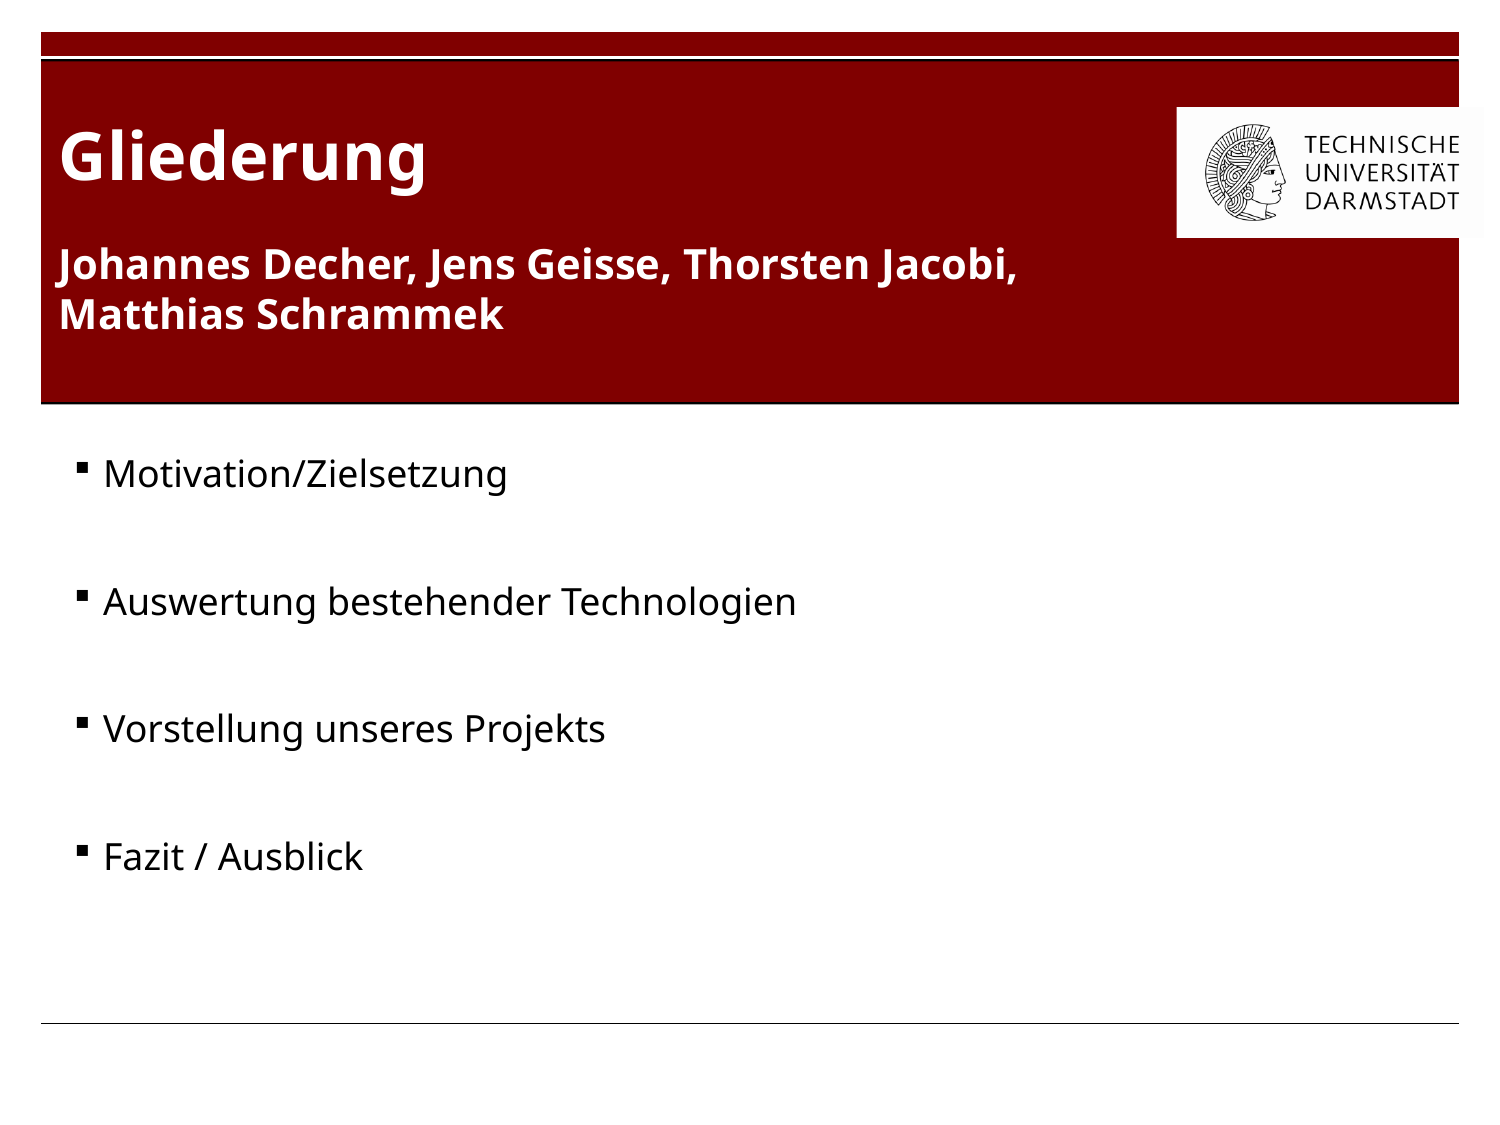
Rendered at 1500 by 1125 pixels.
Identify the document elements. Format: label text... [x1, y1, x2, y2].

title Gliederung [58, 113, 1164, 209]
text_box Johannes Decher, Jens Geisse, Thorsten Jacobi, Matthias Schrammek [58, 237, 1164, 393]
list Motivation/Zielsetzung Auswertung bestehender Technologien Vorstellung unseres Projekts Fazit / Ausblick [58, 442, 1418, 1052]
picture [1176, 107, 1484, 238]
